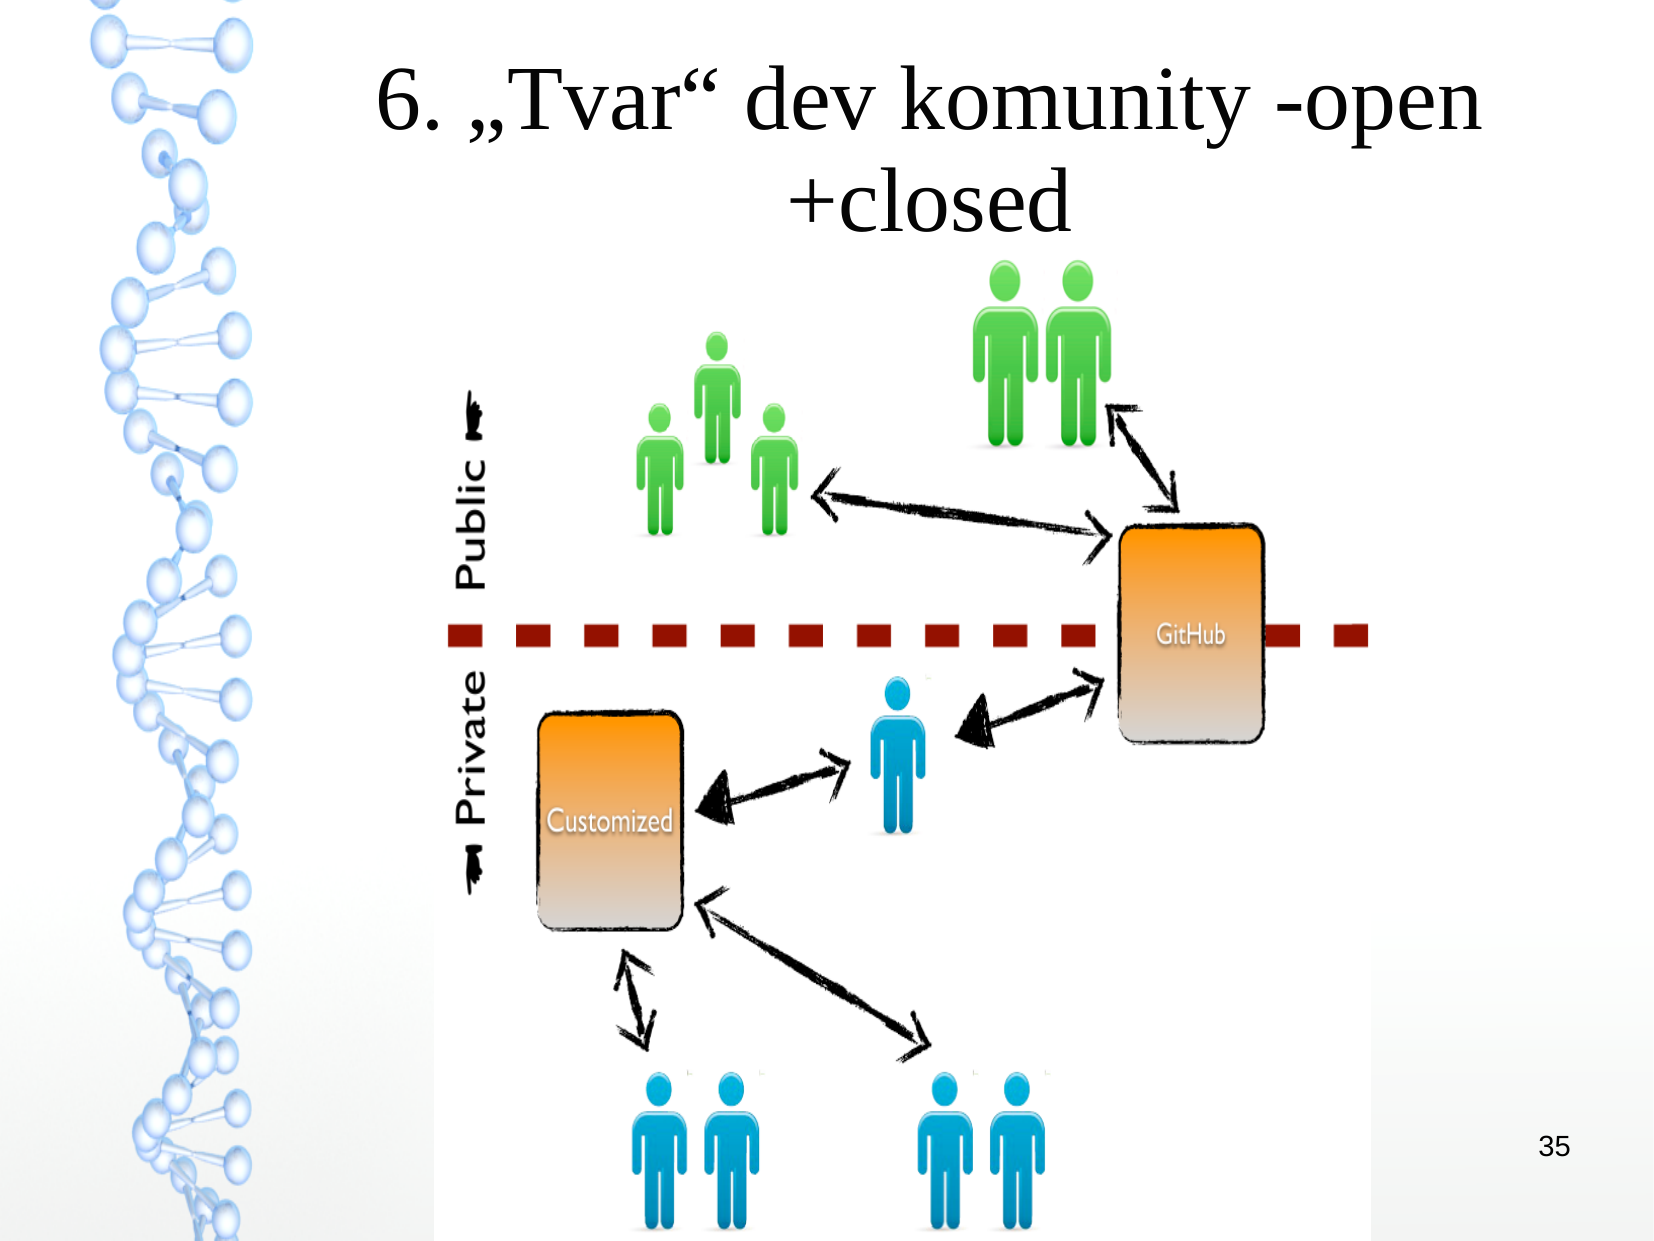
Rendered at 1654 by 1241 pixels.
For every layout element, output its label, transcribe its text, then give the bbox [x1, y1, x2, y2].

picture [0, 0, 1654, 1241]
title 6. „Tvar“ dev komunity -open +closed [265, 47, 1595, 252]
